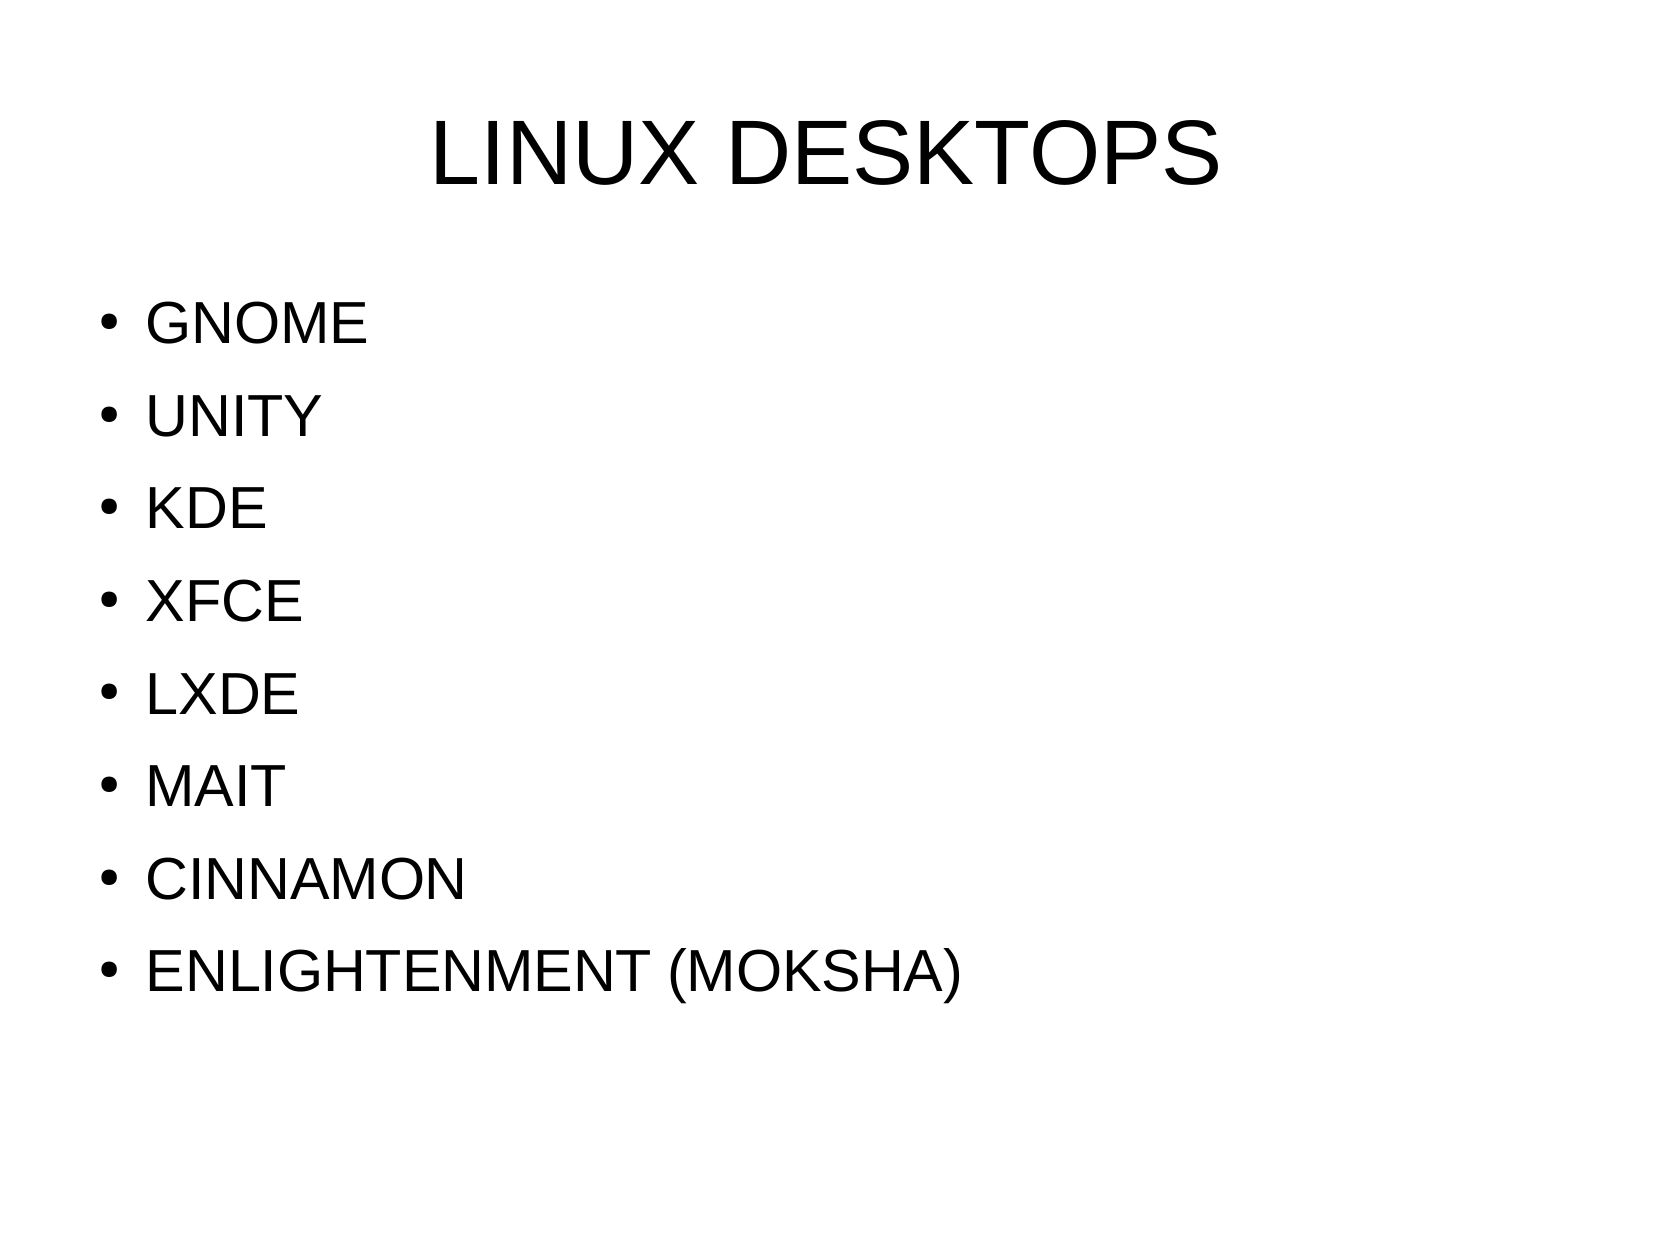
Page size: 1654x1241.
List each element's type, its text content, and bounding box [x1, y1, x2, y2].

list GNOME UNITY KDE XFCE LXDE MAIT CINNAMON ENLIGHTENMENT (MOKSHA) [82, 290, 1571, 1010]
title LINUX DESKTOPS [82, 49, 1571, 257]
